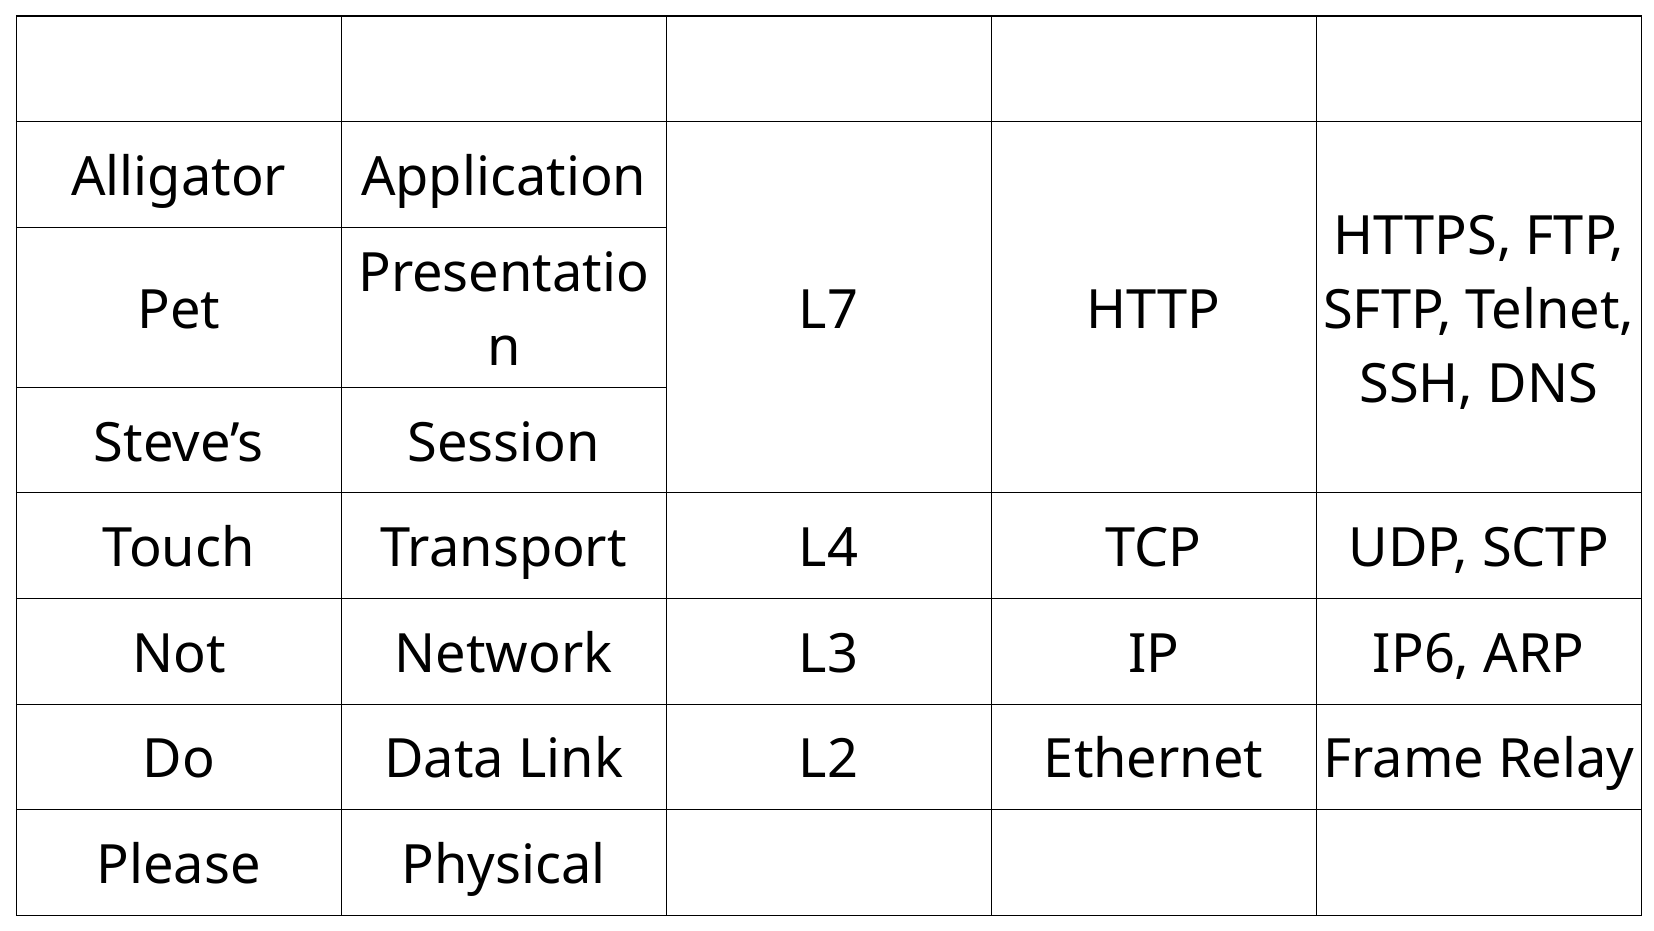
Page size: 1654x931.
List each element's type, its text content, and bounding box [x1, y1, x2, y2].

table_cell Steve’s [17, 388, 341, 492]
table_cell Ethernet [992, 705, 1316, 809]
table_cell Data Link [342, 705, 666, 809]
table_cell Please [17, 810, 341, 915]
table_cell Do [17, 705, 341, 809]
table_cell L3 [667, 599, 991, 704]
table_cell UDP, SCTP [1317, 493, 1641, 598]
table_cell [667, 810, 991, 915]
table_cell Touch [17, 493, 341, 598]
table_cell Presentation [342, 228, 666, 387]
table_header [17, 17, 341, 121]
table_cell Not [17, 599, 341, 704]
table_cell IP [992, 599, 1316, 704]
table_header [667, 17, 991, 121]
table_cell HTTPS, FTP, SFTP, Telnet, SSH, DNS [1317, 122, 1641, 492]
table_header [1317, 17, 1641, 121]
table_cell Network [342, 599, 666, 704]
table_cell Session [342, 388, 666, 492]
table_cell L4 [667, 493, 991, 598]
table_cell Transport [342, 493, 666, 598]
table_cell Alligator [17, 122, 341, 227]
table_cell Application [342, 122, 666, 227]
table_cell [992, 810, 1316, 915]
table_cell HTTP [992, 122, 1316, 492]
table_header [992, 17, 1316, 121]
table_cell Frame Relay [1317, 705, 1641, 809]
table_cell Pet [17, 228, 341, 387]
table_cell [1317, 810, 1641, 915]
table_cell IP6, ARP [1317, 599, 1641, 704]
table_cell TCP [992, 493, 1316, 598]
table_header [342, 17, 666, 121]
table_cell L2 [667, 705, 991, 809]
table_cell Physical [342, 810, 666, 915]
table_cell L7 [667, 122, 991, 492]
